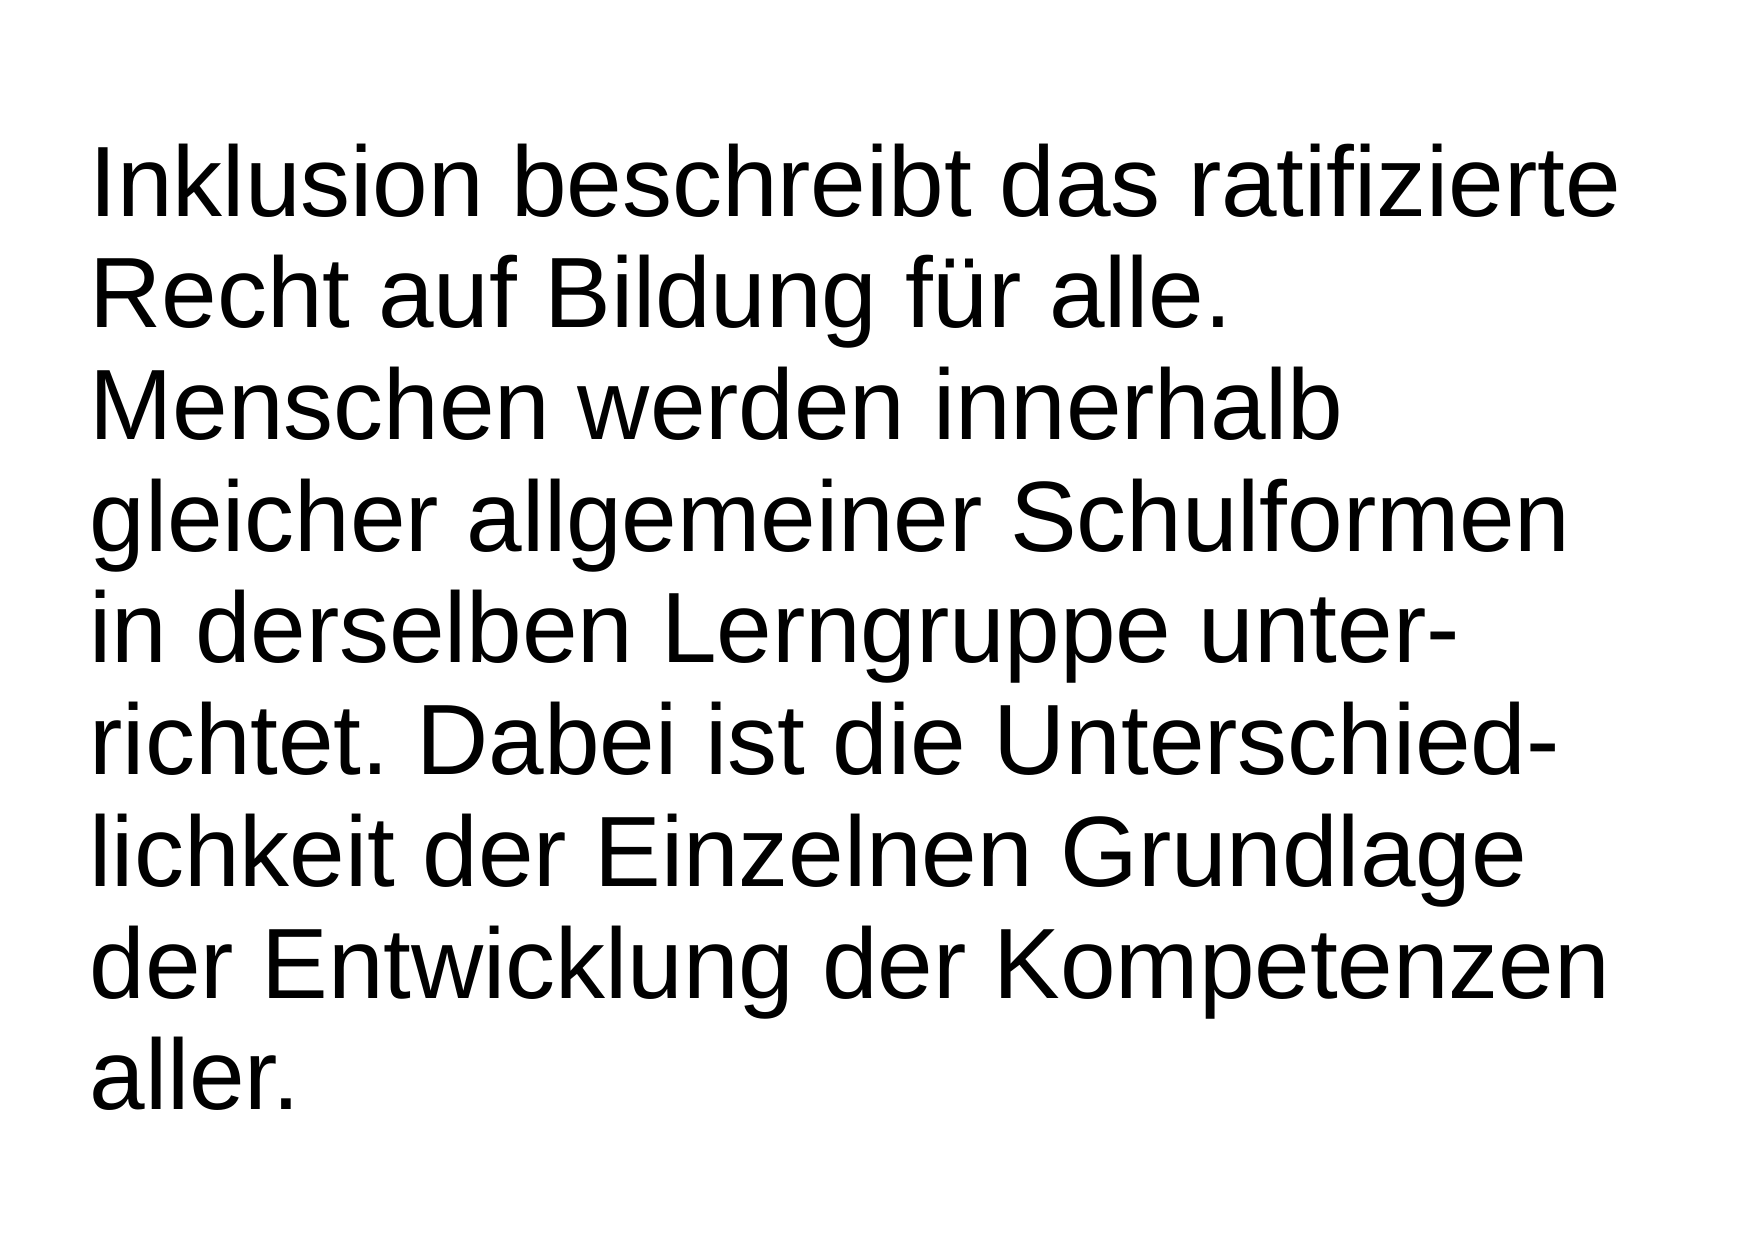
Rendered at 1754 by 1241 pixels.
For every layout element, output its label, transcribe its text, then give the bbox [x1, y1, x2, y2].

text_box Inklusion beschreibt das ratifizierte Recht auf Bildung für alle. Menschen werden innerhalb gleicher allgemeiner Schulformen in derselben Lerngruppe unter-richtet. Dabei ist die Unterschied-lichkeit der Einzelnen Grundlage der Entwicklung der Kompetenzen aller. [75, 118, 1673, 1139]
